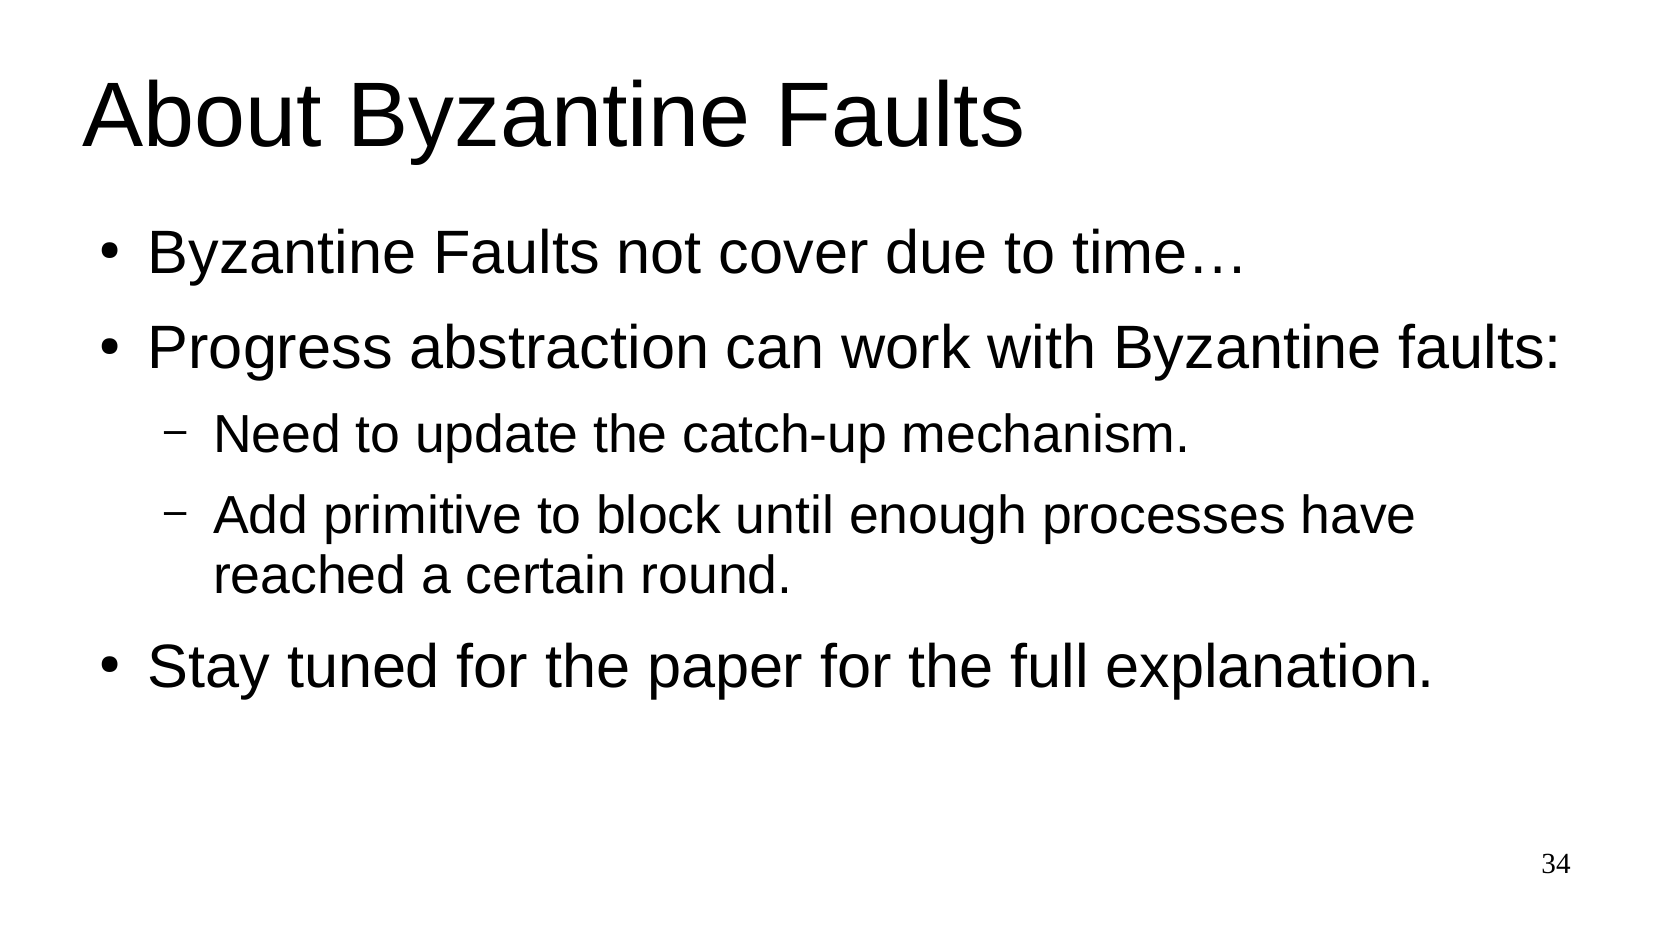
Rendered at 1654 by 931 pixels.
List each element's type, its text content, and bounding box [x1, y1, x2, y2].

list Byzantine Faults not cover due to time… Progress abstraction can work with Byzantine faults: Need to update the catch-up mechanism. Add primitive to block until enough processes have reached a certain round. Stay tuned for the paper for the full explanation. [82, 217, 1571, 758]
title About Byzantine Faults [82, 37, 1571, 193]
